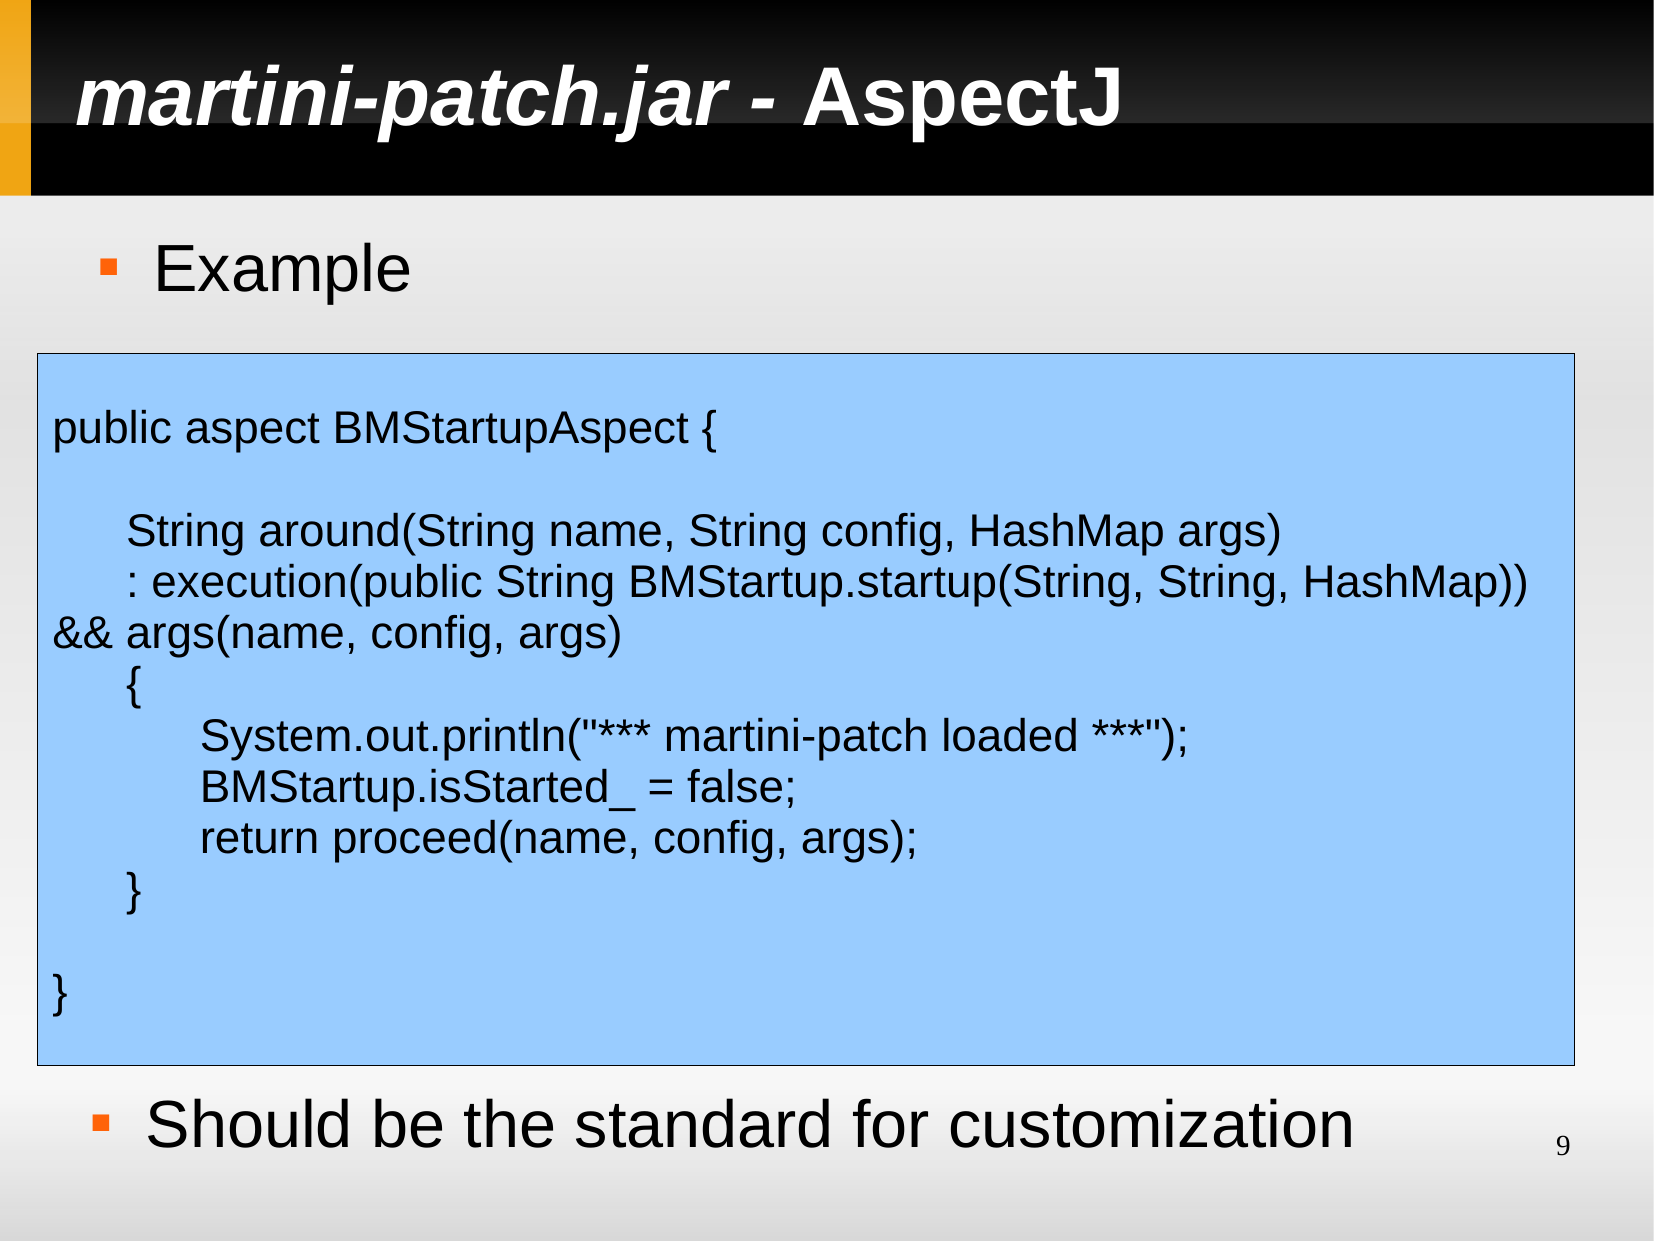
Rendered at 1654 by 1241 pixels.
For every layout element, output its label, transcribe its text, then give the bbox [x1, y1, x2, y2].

picture [0, 0, 1654, 1241]
text_box public aspect BMStartupAspect { String around(String name, String config, HashMap args) : execution(public String BMStartup.startup(String, String, HashMap)) && args(name, config, args) { System.out.println("*** martini-patch loaded ***"); BMStartup.isStarted_ = false; return proceed(name, config, args); } } [37, 353, 1575, 1066]
list Should be the standard for customization [75, 1087, 1564, 1173]
list Example [82, 231, 1571, 316]
title martini-patch.jar - AspectJ [75, 0, 1564, 193]
